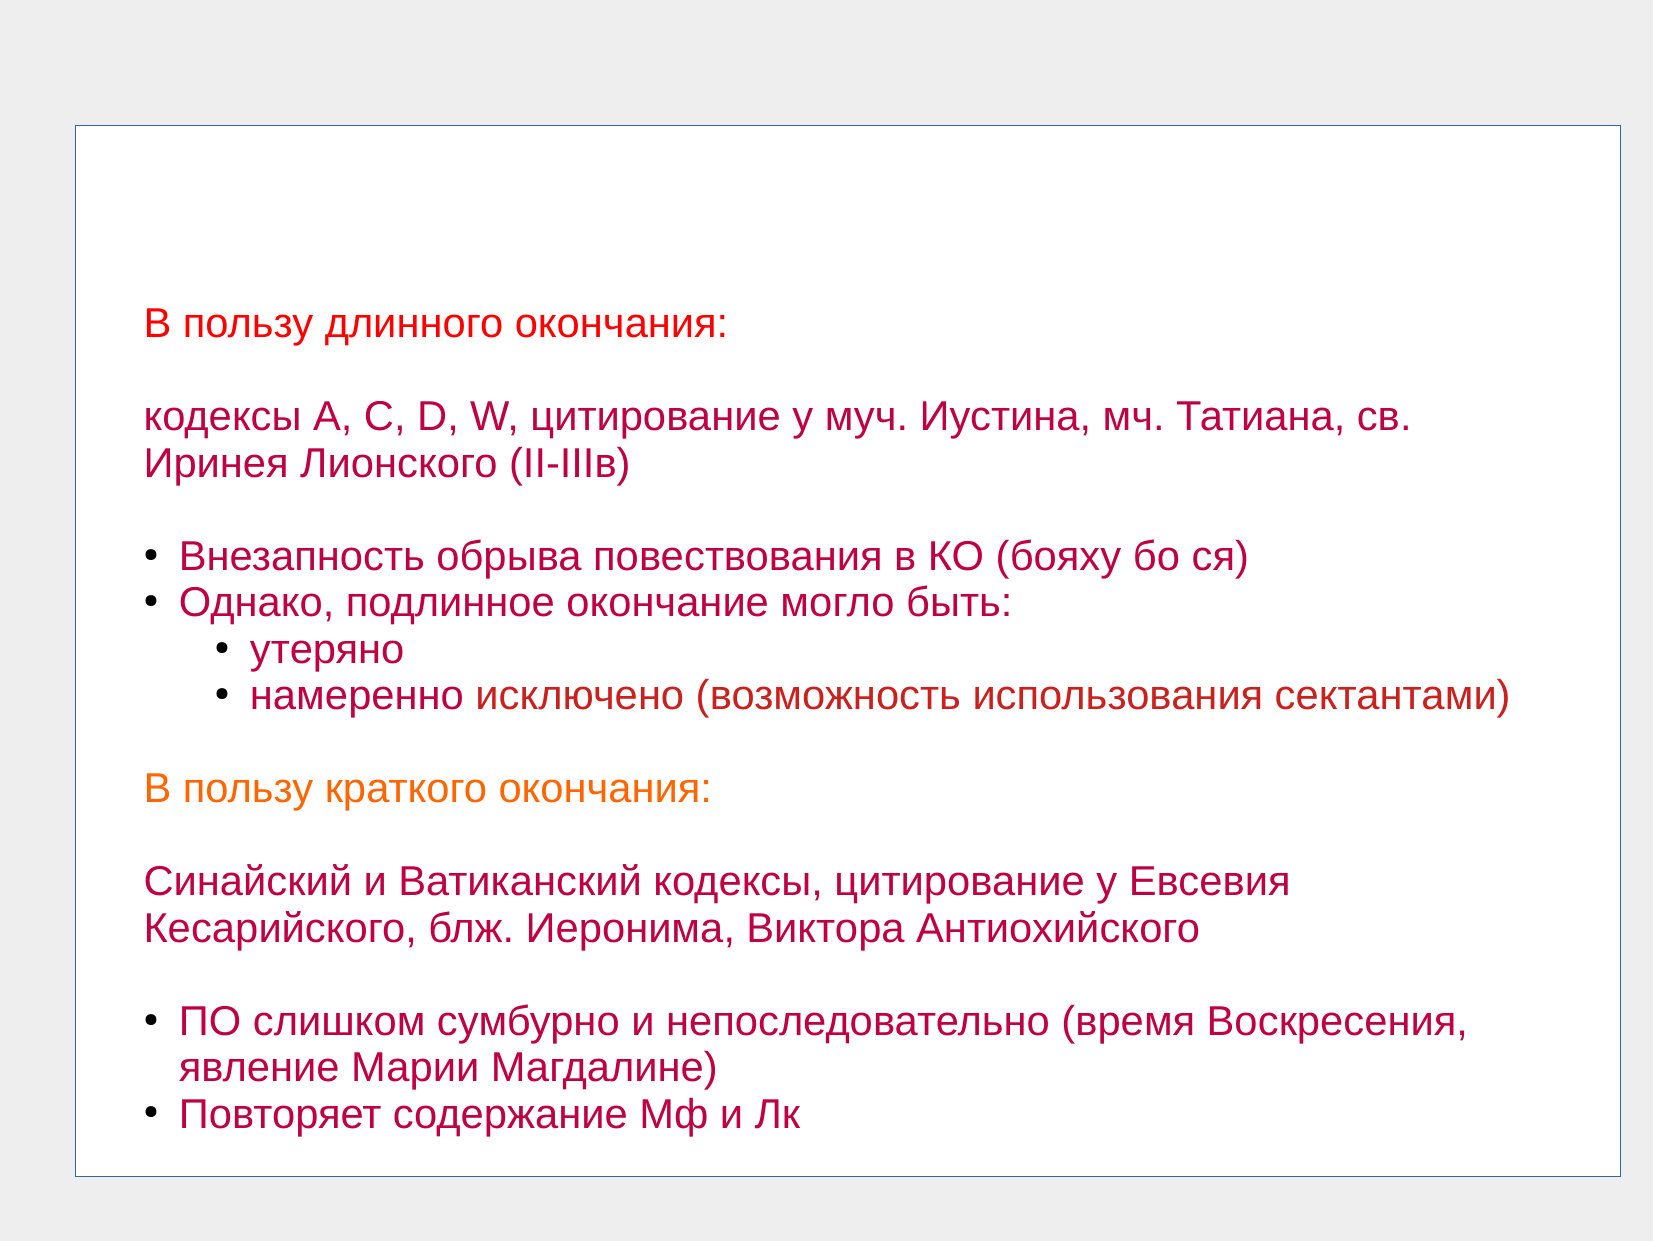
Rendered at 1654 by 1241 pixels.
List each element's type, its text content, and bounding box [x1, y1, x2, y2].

text_box [75, 125, 1621, 1177]
subtitle В пользу длинного окончания: кодексы A, C, D, W, цитирование у муч. Иустина, мч. Татиана, св. Иринея Лионского (II-IIIв) Внезапность обрыва повествования в КО (бояху бо ся) Однако, подлинное окончание могло быть: утеряно намеренно исключено (возможность использования сектантами) В пользу краткого окончания: Синайский и Ватиканский кодексы, цитирование у Евсевия Кесарийского, блж. Иеронима, Виктора Антиохийского ПО слишком сумбурно и непоследовательно (время Воскресения, явление Марии Магдалине) Повторяет содержание Мф и Лк [143, 207, 1539, 1241]
